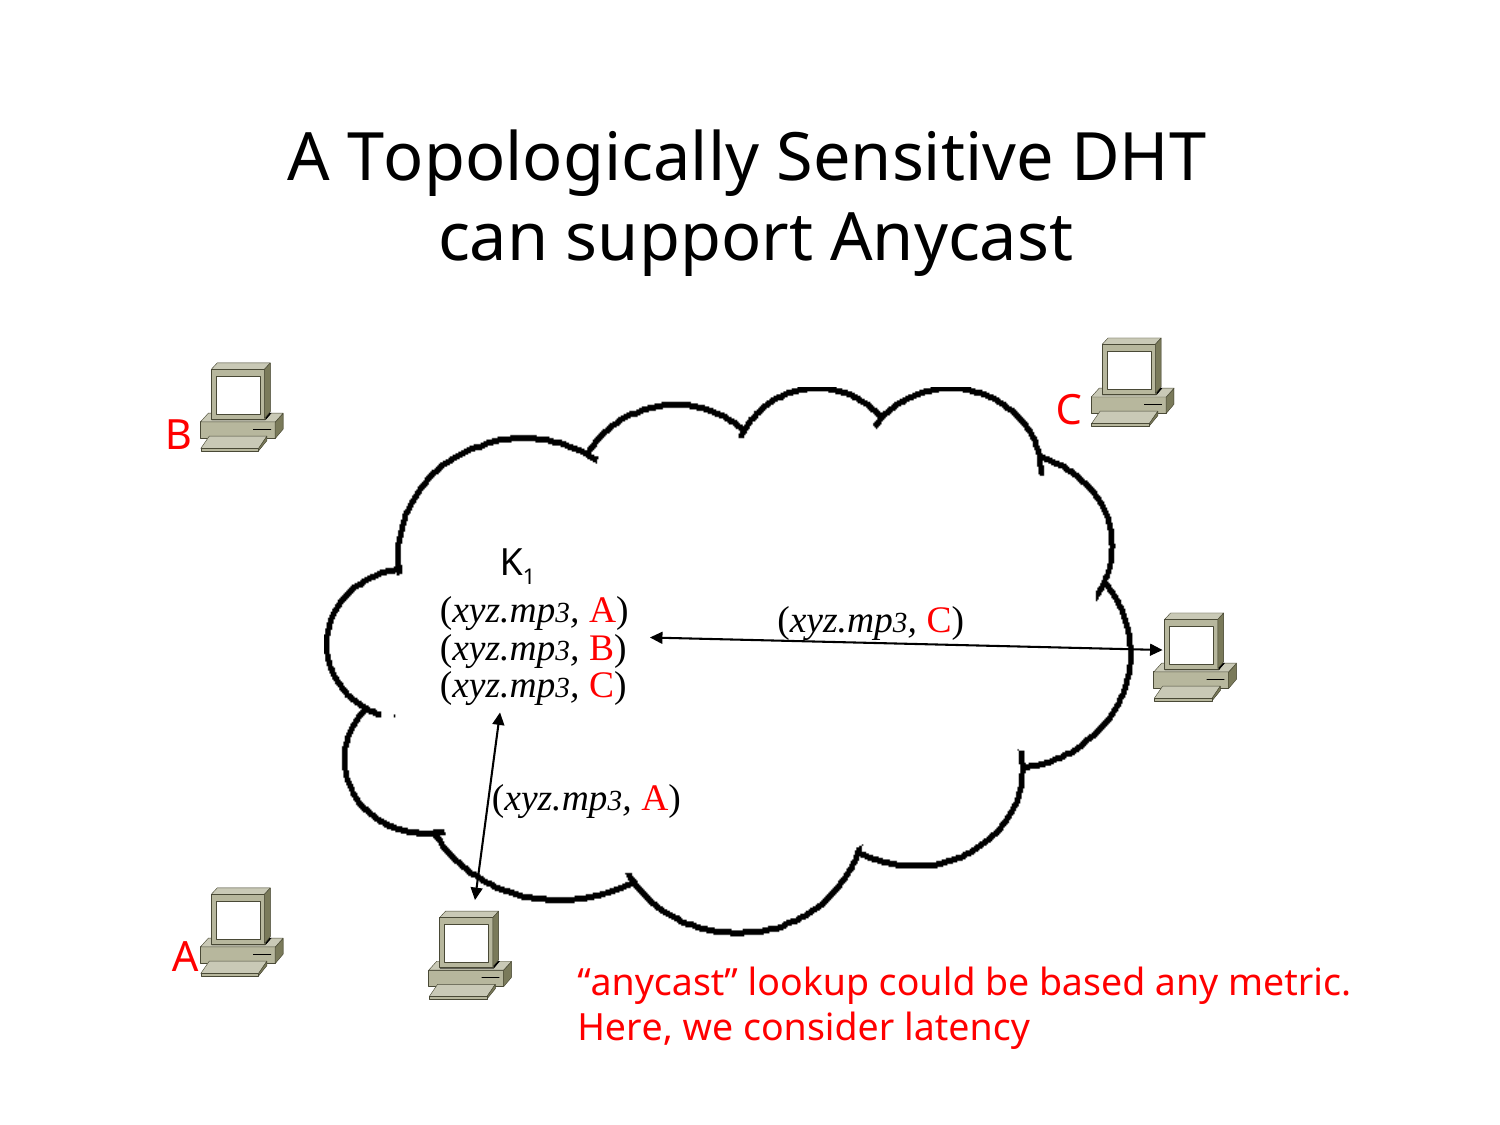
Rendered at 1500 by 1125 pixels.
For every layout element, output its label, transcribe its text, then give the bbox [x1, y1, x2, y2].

chart [324, 387, 1176, 988]
text_box (xyz.mp3, B) [424, 614, 642, 652]
text_box (xyz.mp3, C) [424, 652, 642, 713]
text_box B [149, 399, 207, 466]
picture [1153, 612, 1238, 702]
picture [200, 362, 285, 452]
text_box A [157, 922, 214, 988]
picture [200, 887, 285, 977]
picture [1090, 337, 1176, 427]
picture [428, 910, 513, 1000]
text_box (xyz.mp3, A) [477, 764, 696, 826]
text_box (xyz.mp3, C) [762, 587, 980, 648]
text_box (xyz.mp3, A) [424, 577, 644, 638]
text_box K1 [484, 530, 551, 597]
text_box A Topologically Sensitive DHT can support Anycast [62, 99, 1450, 288]
text_box “anycast” lookup could be based any metric. Here, we consider latency [562, 949, 1377, 1056]
text_box C [1040, 375, 1098, 441]
